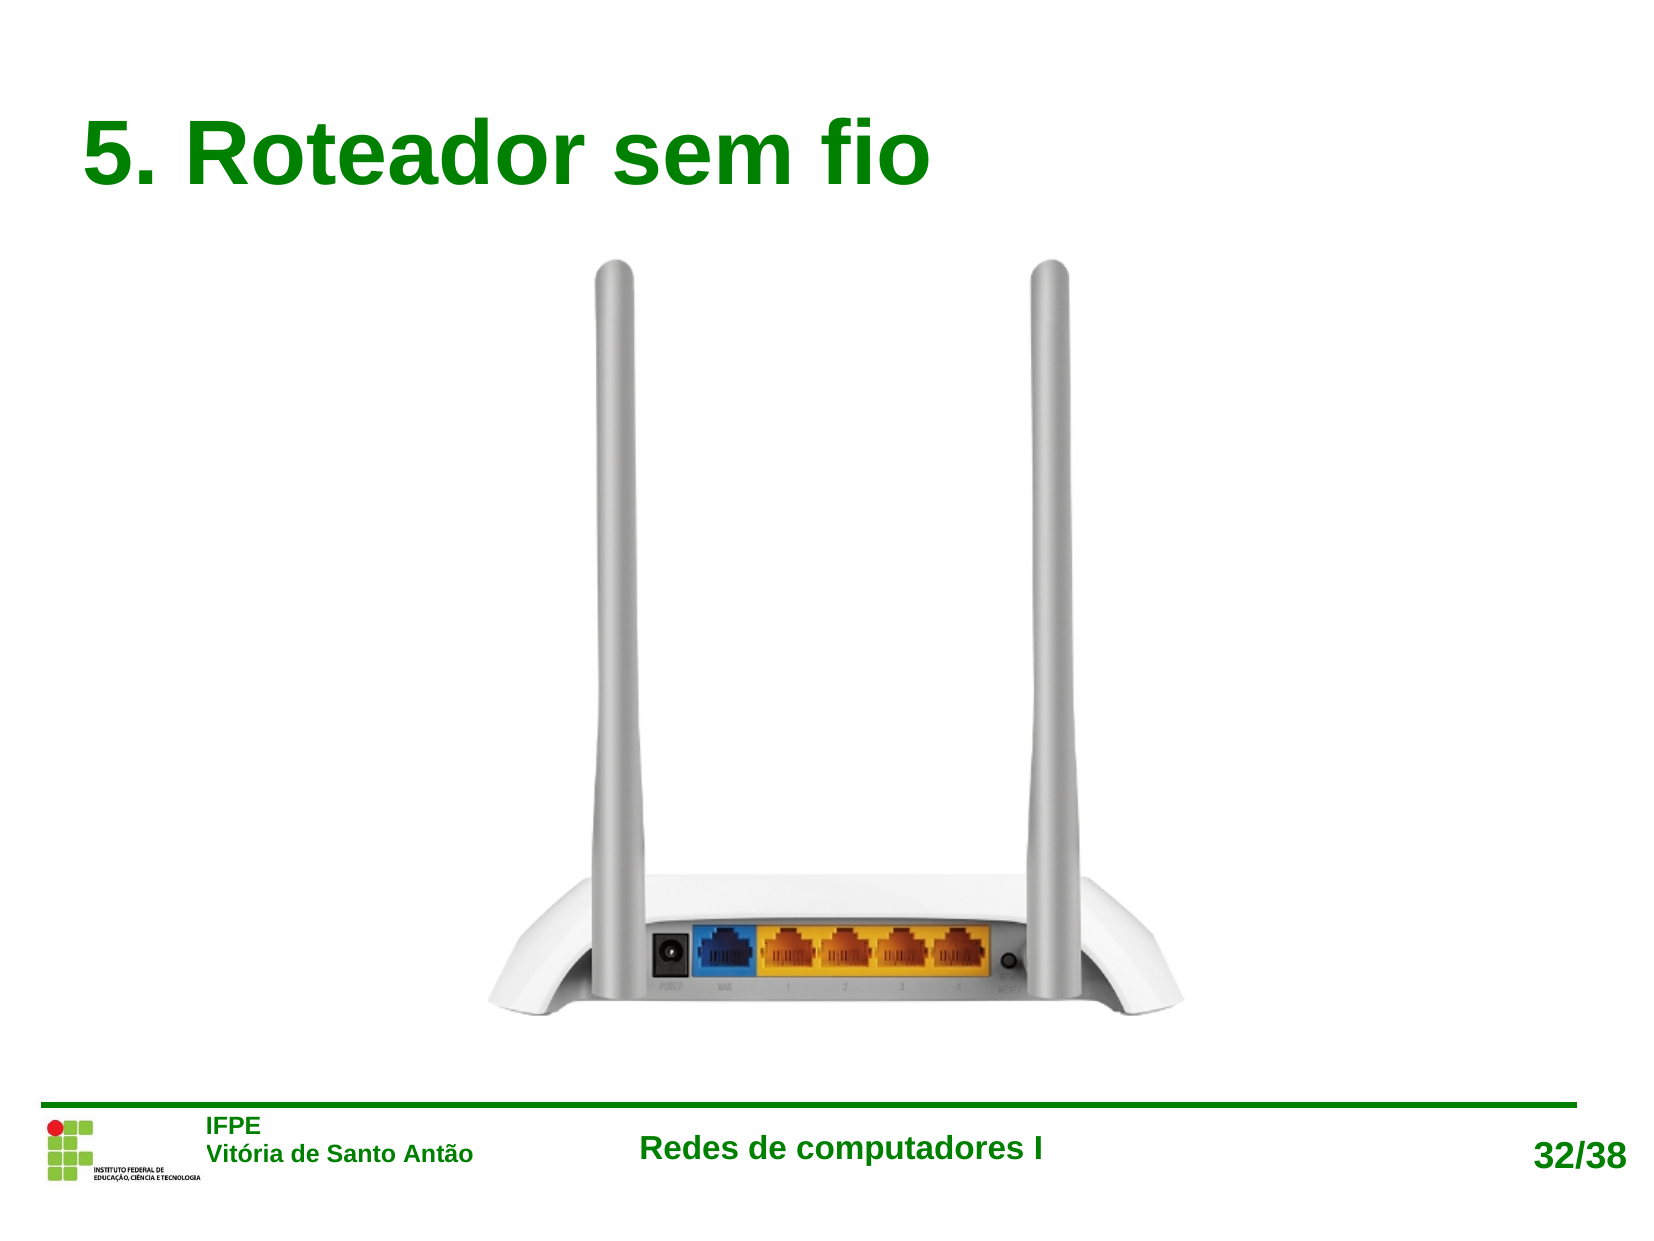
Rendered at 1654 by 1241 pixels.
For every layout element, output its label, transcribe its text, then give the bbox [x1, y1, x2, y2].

picture [406, 206, 1270, 1070]
title 5. Roteador sem fio [82, 49, 1571, 257]
picture [39, 1111, 207, 1191]
